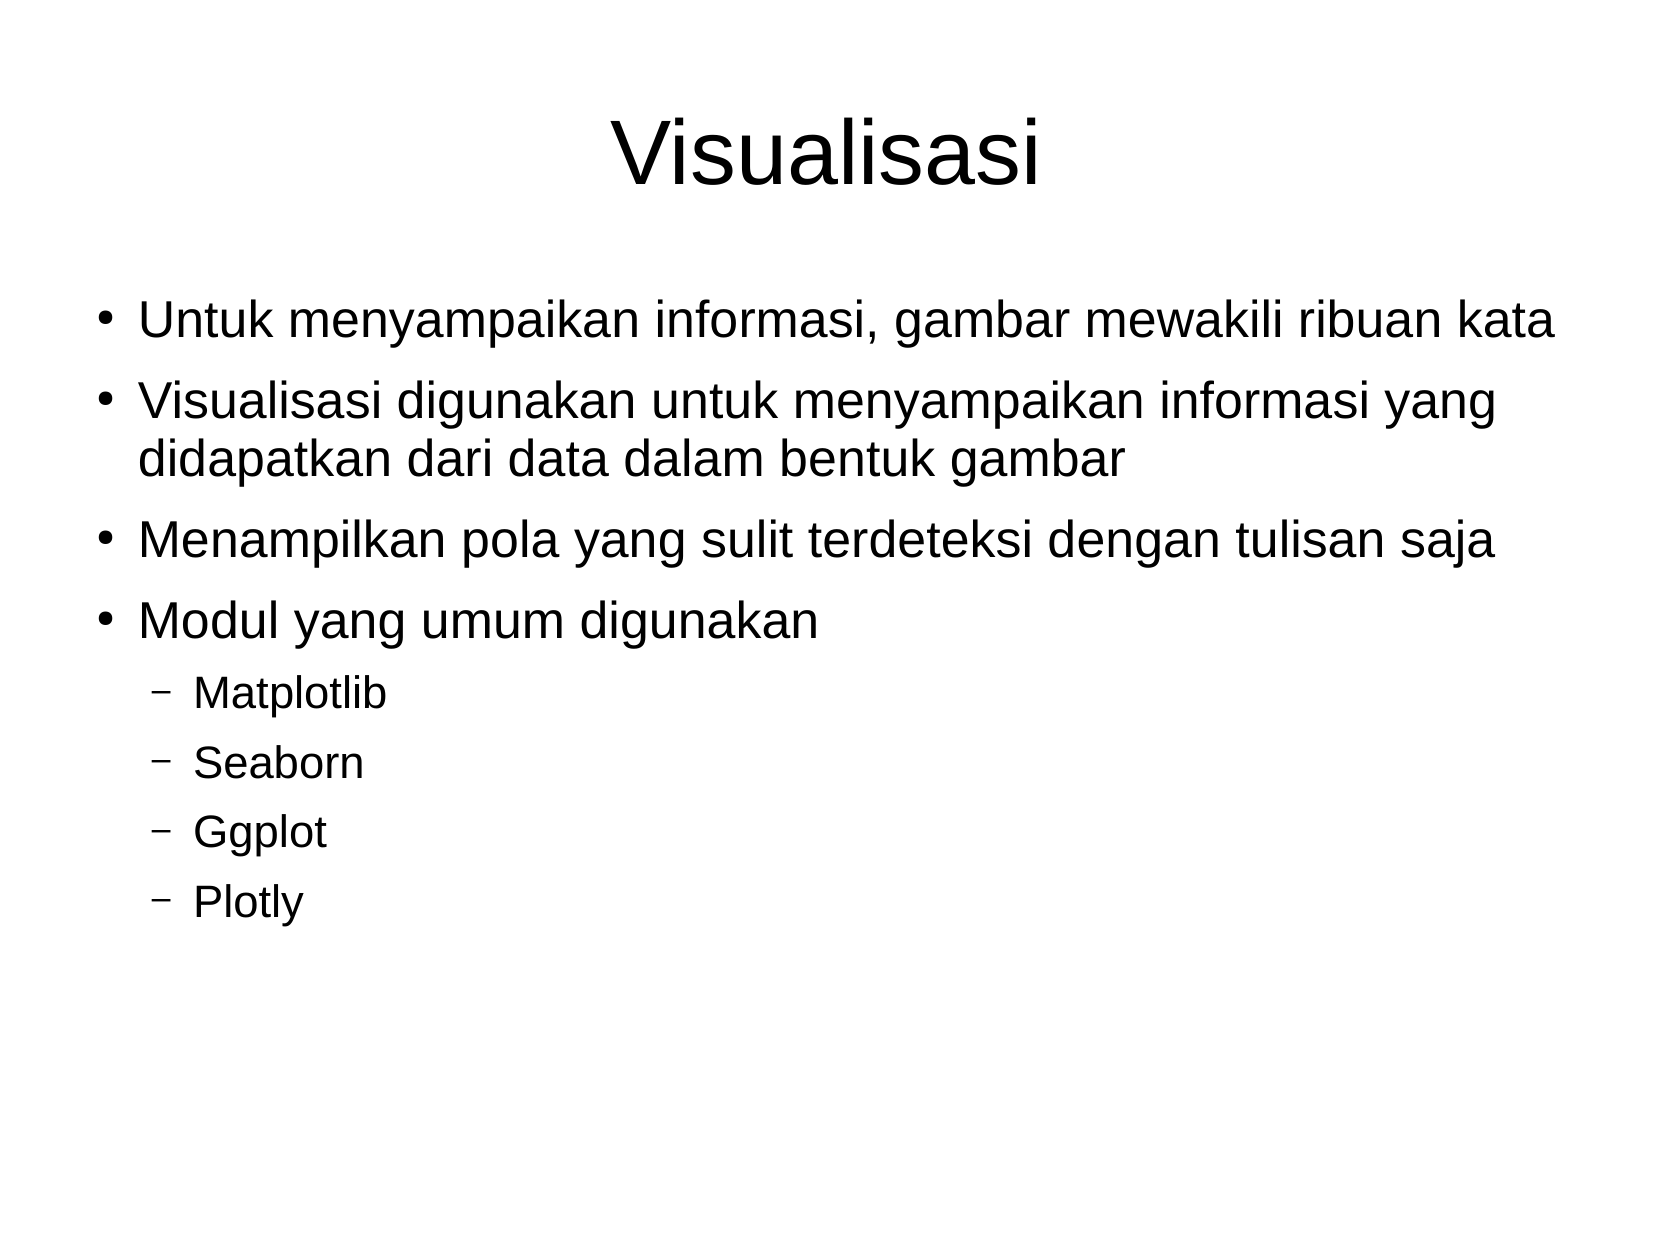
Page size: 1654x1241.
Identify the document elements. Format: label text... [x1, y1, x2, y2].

list Untuk menyampaikan informasi, gambar mewakili ribuan kata Visualisasi digunakan untuk menyampaikan informasi yang didapatkan dari data dalam bentuk gambar Menampilkan pola yang sulit terdeteksi dengan tulisan saja Modul yang umum digunakan Matplotlib Seaborn Ggplot Plotly [82, 290, 1571, 1010]
title Visualisasi [82, 49, 1571, 257]
